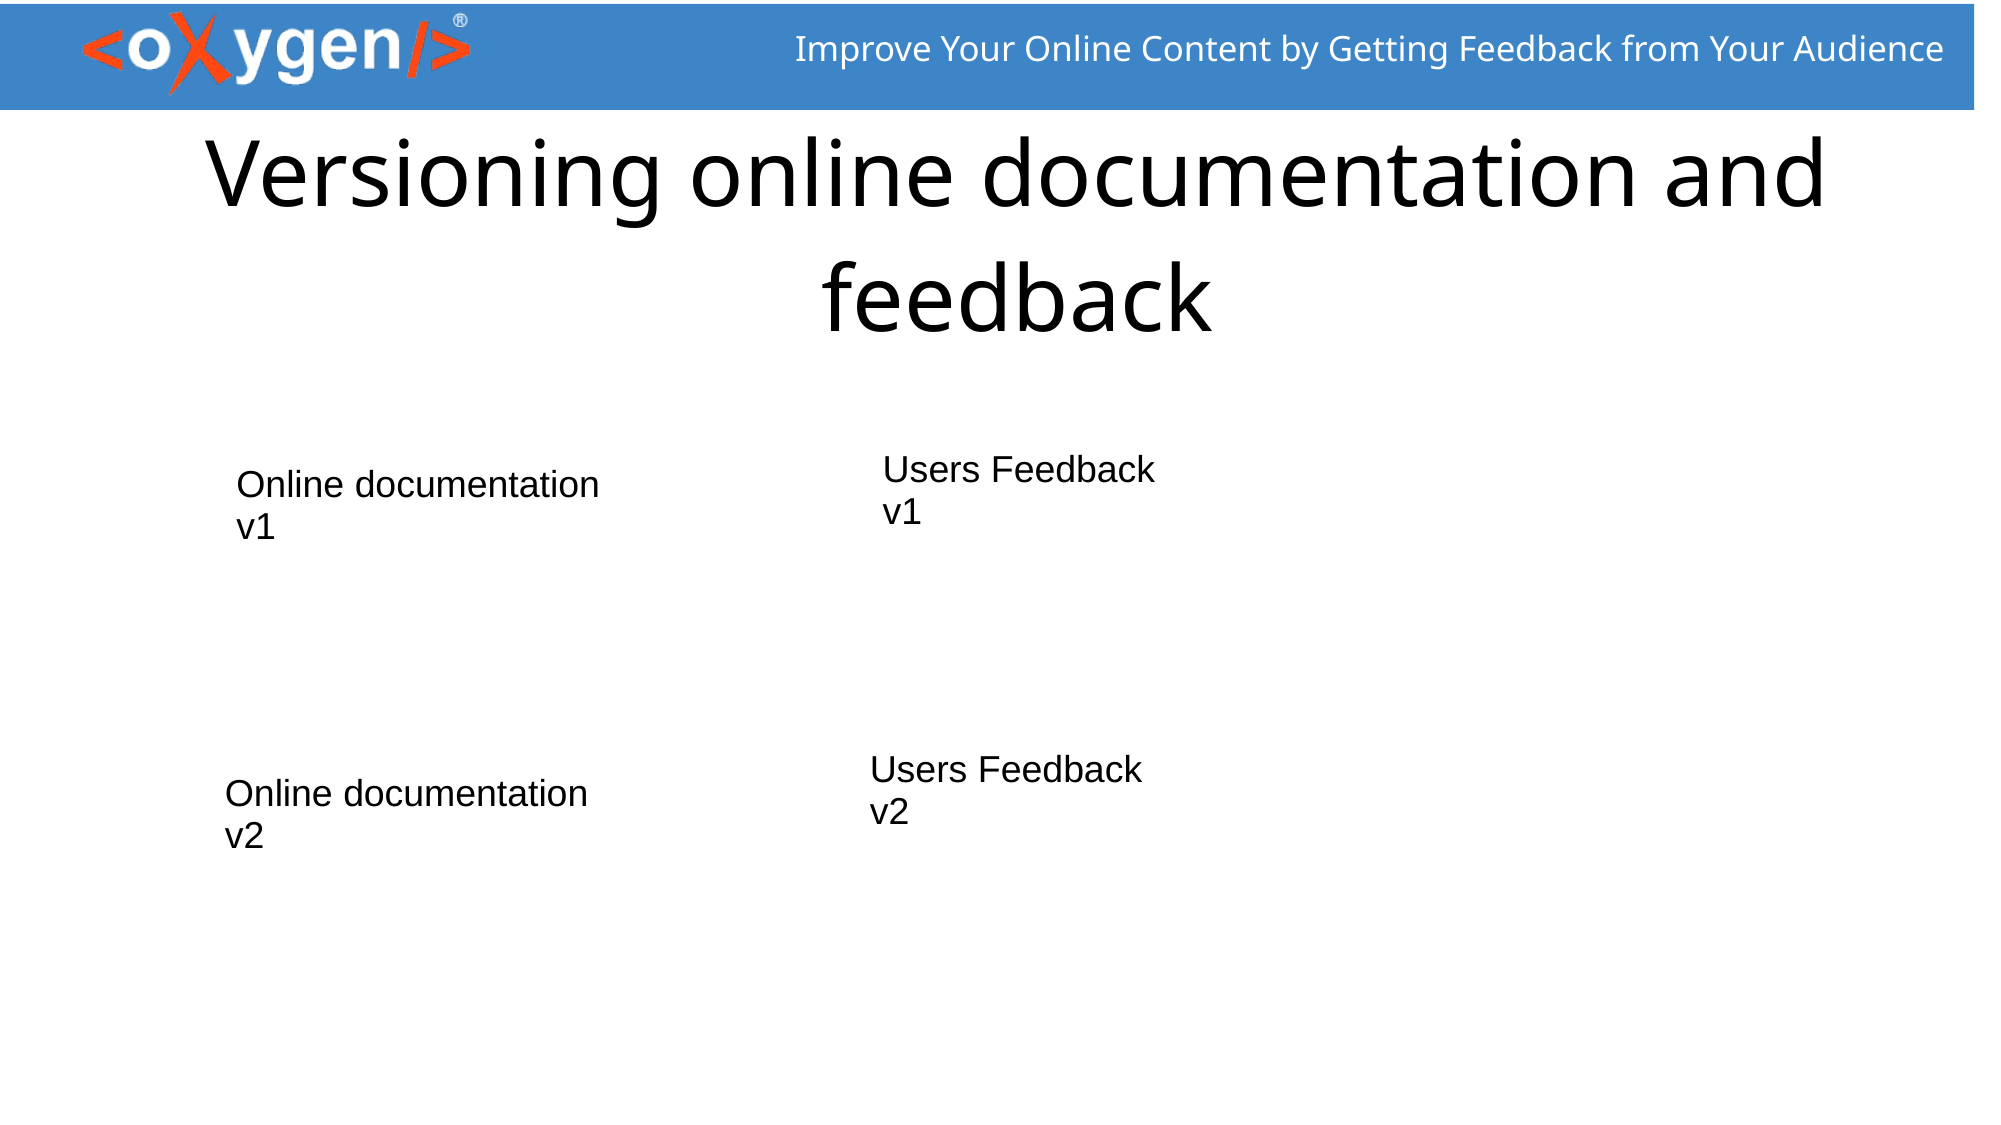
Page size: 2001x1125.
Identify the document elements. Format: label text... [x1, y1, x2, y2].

text_box Online documentation v1 [221, 456, 616, 555]
text_box Users Feedback v1 [867, 441, 1171, 540]
picture [75, 0, 488, 106]
title Versioning online documentation and feedback [99, 126, 1900, 341]
text_box Users Feedback v2 [855, 741, 1158, 841]
text_box Online documentation v2 [210, 765, 604, 864]
